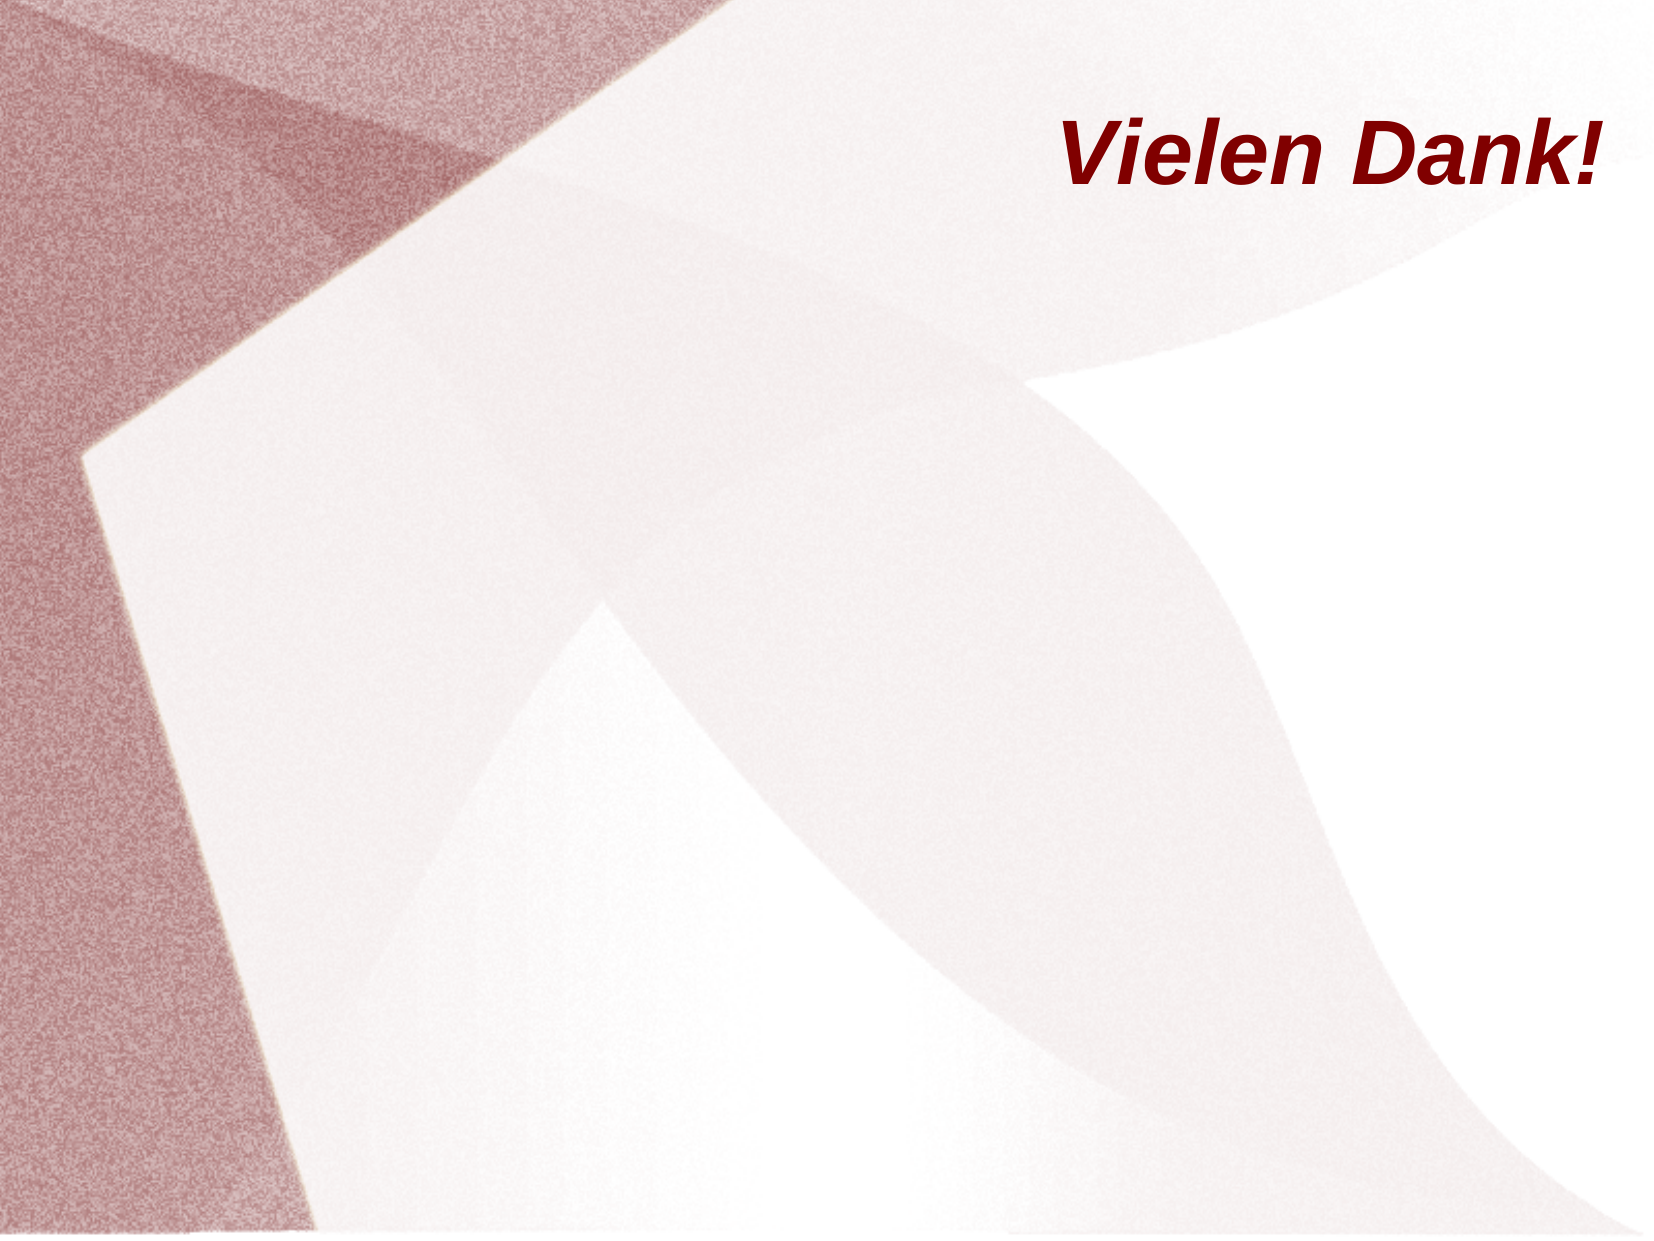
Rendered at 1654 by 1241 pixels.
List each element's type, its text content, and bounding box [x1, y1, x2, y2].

title Vielen Dank! [596, 49, 1607, 257]
picture [0, 0, 1654, 1241]
